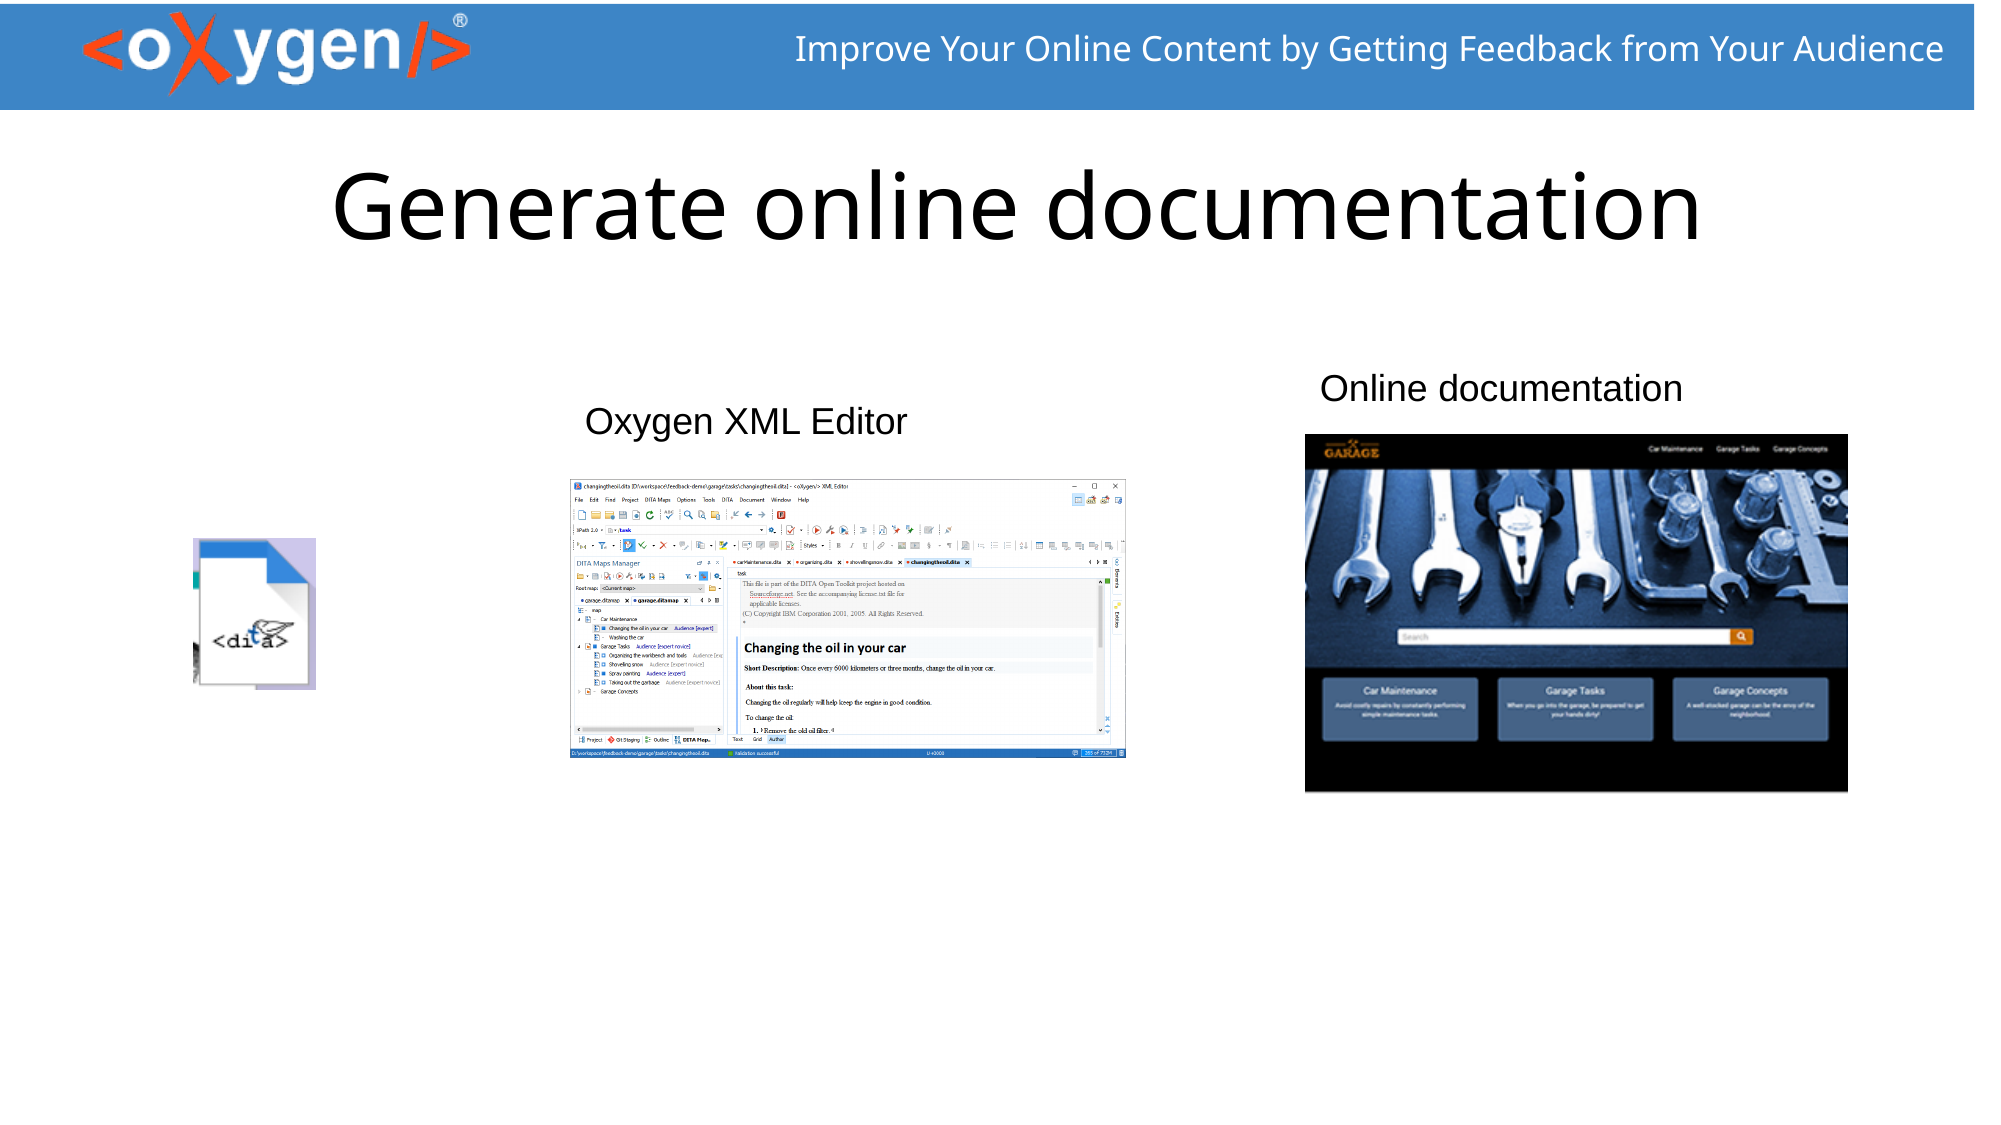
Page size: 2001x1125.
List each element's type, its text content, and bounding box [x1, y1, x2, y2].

text_box Oxygen XML Editor [570, 393, 924, 451]
picture [75, 0, 488, 106]
title Generate online documentation [99, 109, 1900, 298]
text_box Online documentation [1305, 360, 1699, 417]
picture [570, 479, 1126, 758]
picture [1305, 434, 1848, 796]
picture [193, 538, 316, 691]
